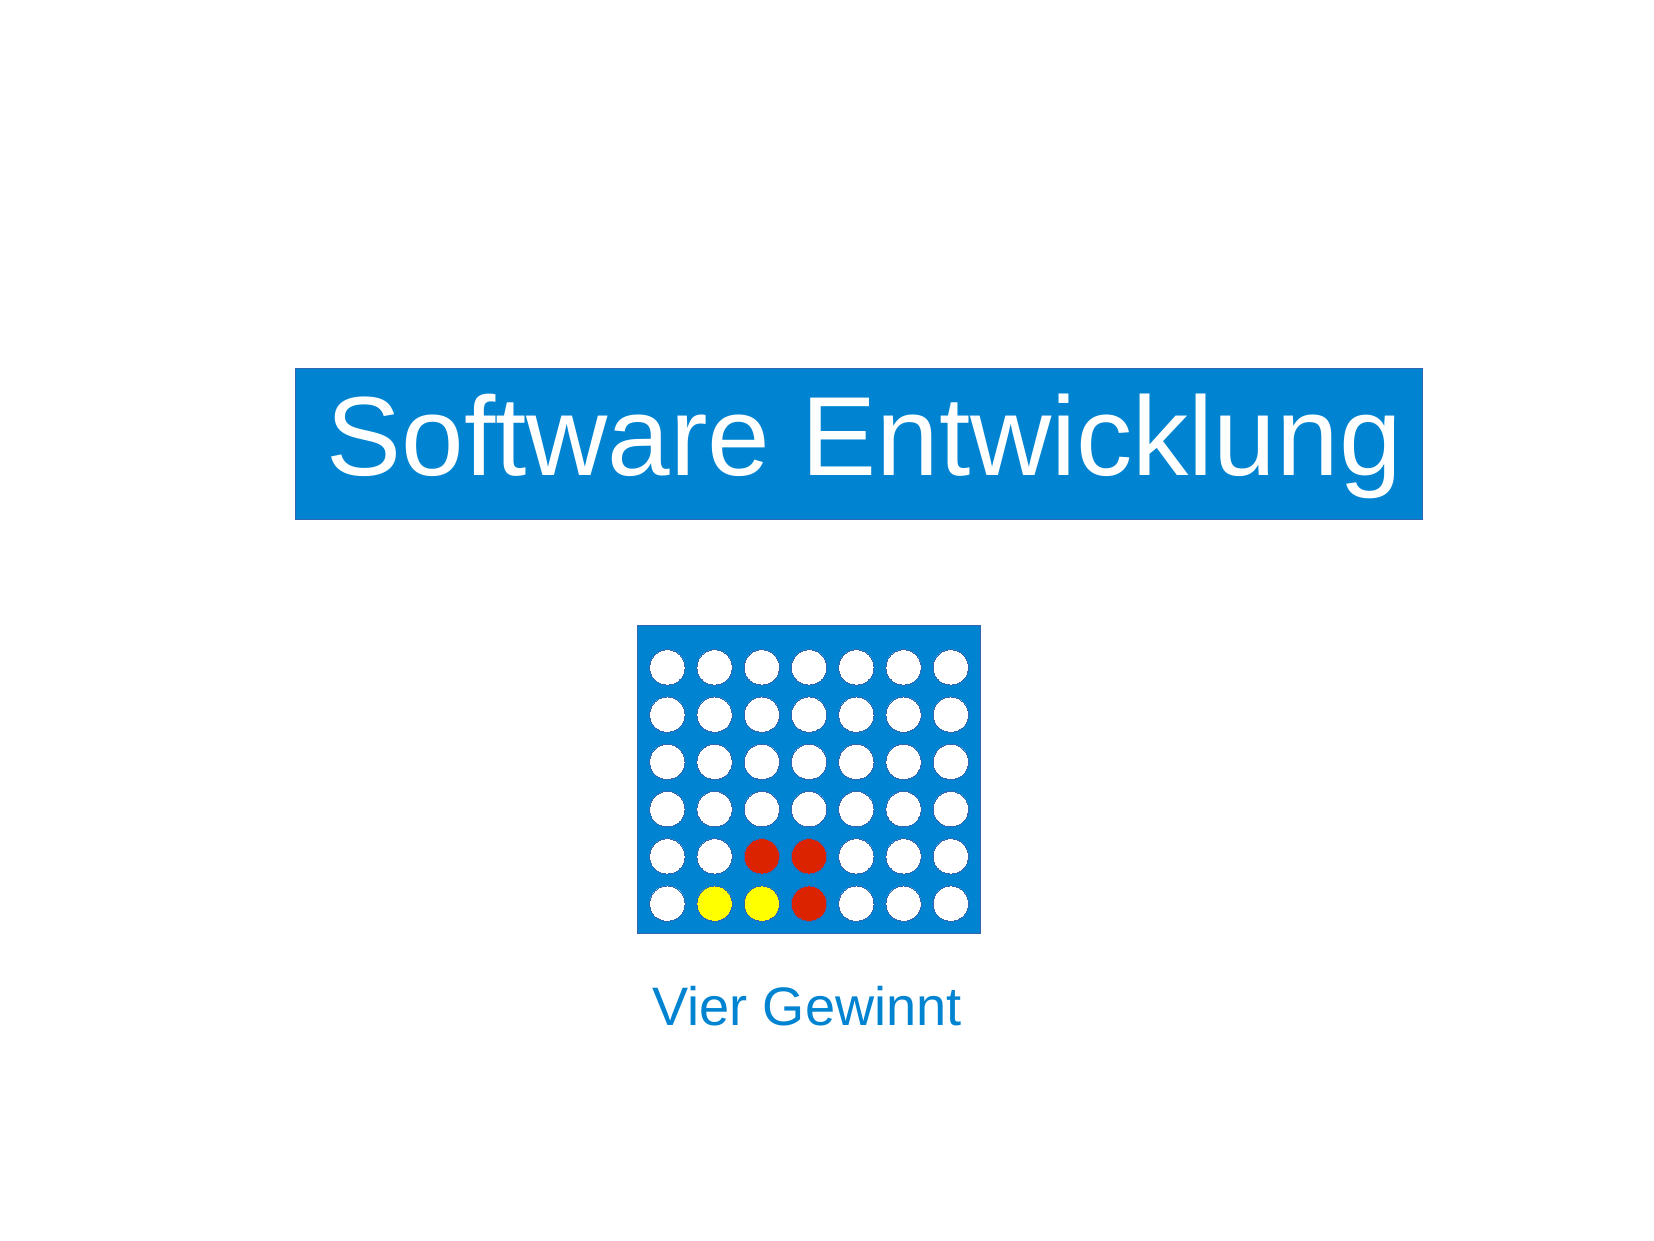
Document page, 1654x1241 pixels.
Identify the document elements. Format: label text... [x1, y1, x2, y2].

text_box [295, 368, 312, 520]
text_box Software Entwicklung [312, 366, 1439, 520]
text_box [637, 625, 981, 934]
text_box Vier Gewinnt [637, 968, 981, 1044]
